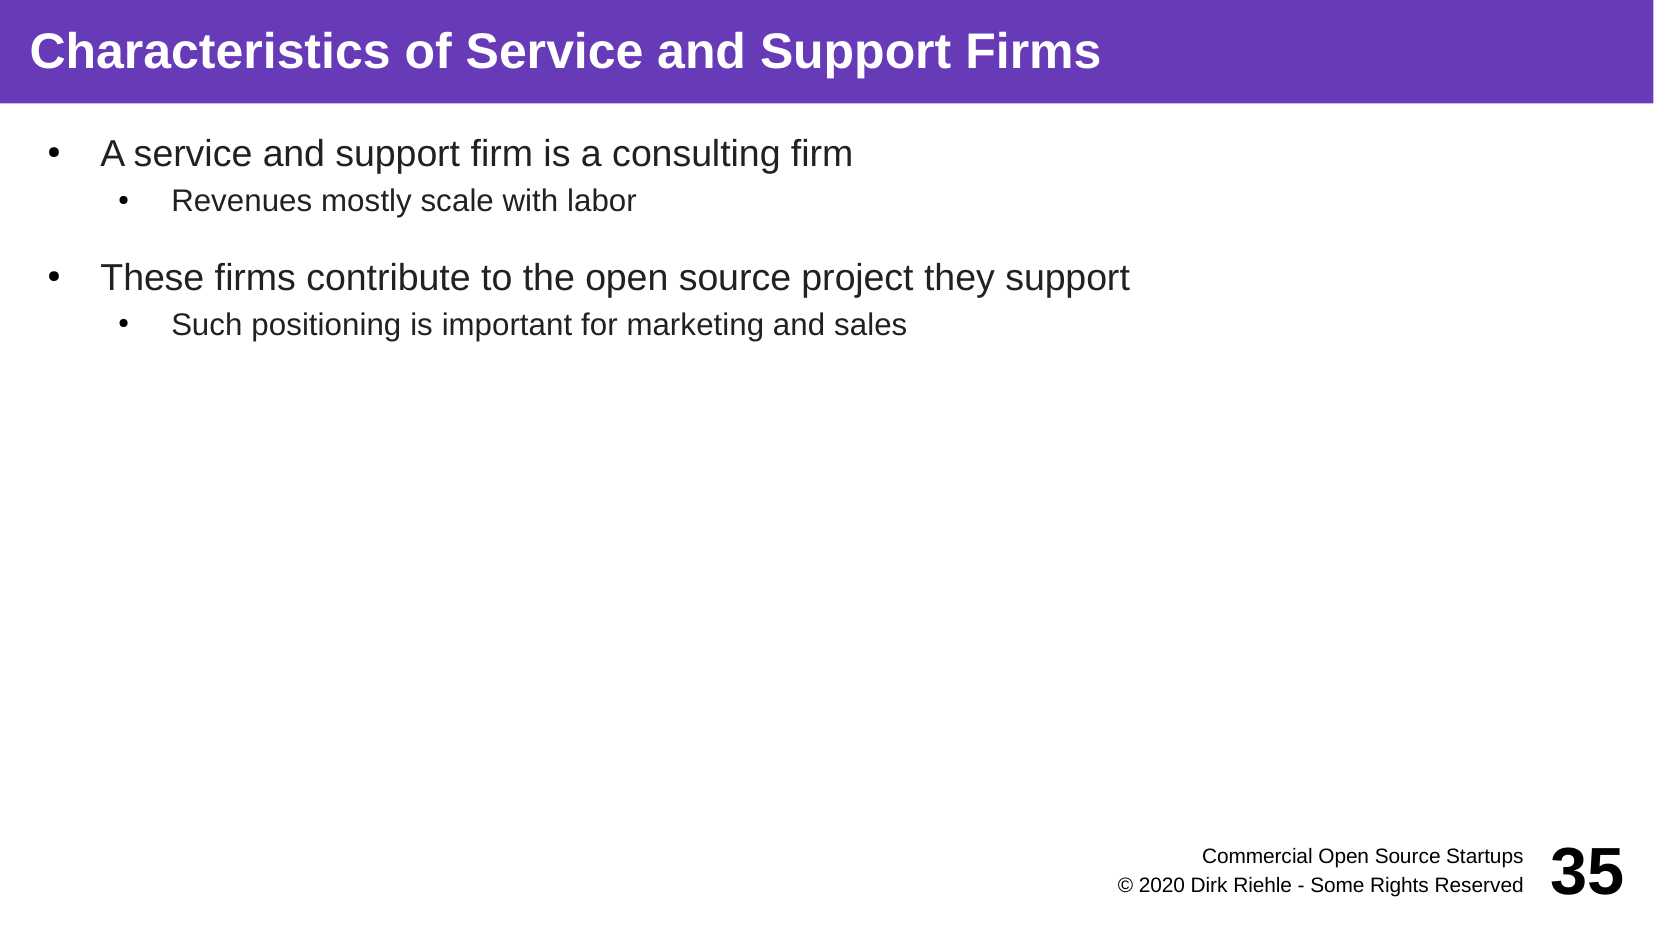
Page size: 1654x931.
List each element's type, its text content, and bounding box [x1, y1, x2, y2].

list A service and support firm is a consulting firm Revenues mostly scale with labor These firms contribute to the open source project they support Such positioning is important for marketing and sales [29, 132, 1625, 813]
title Characteristics of Service and Support Firms [0, 0, 1654, 104]
